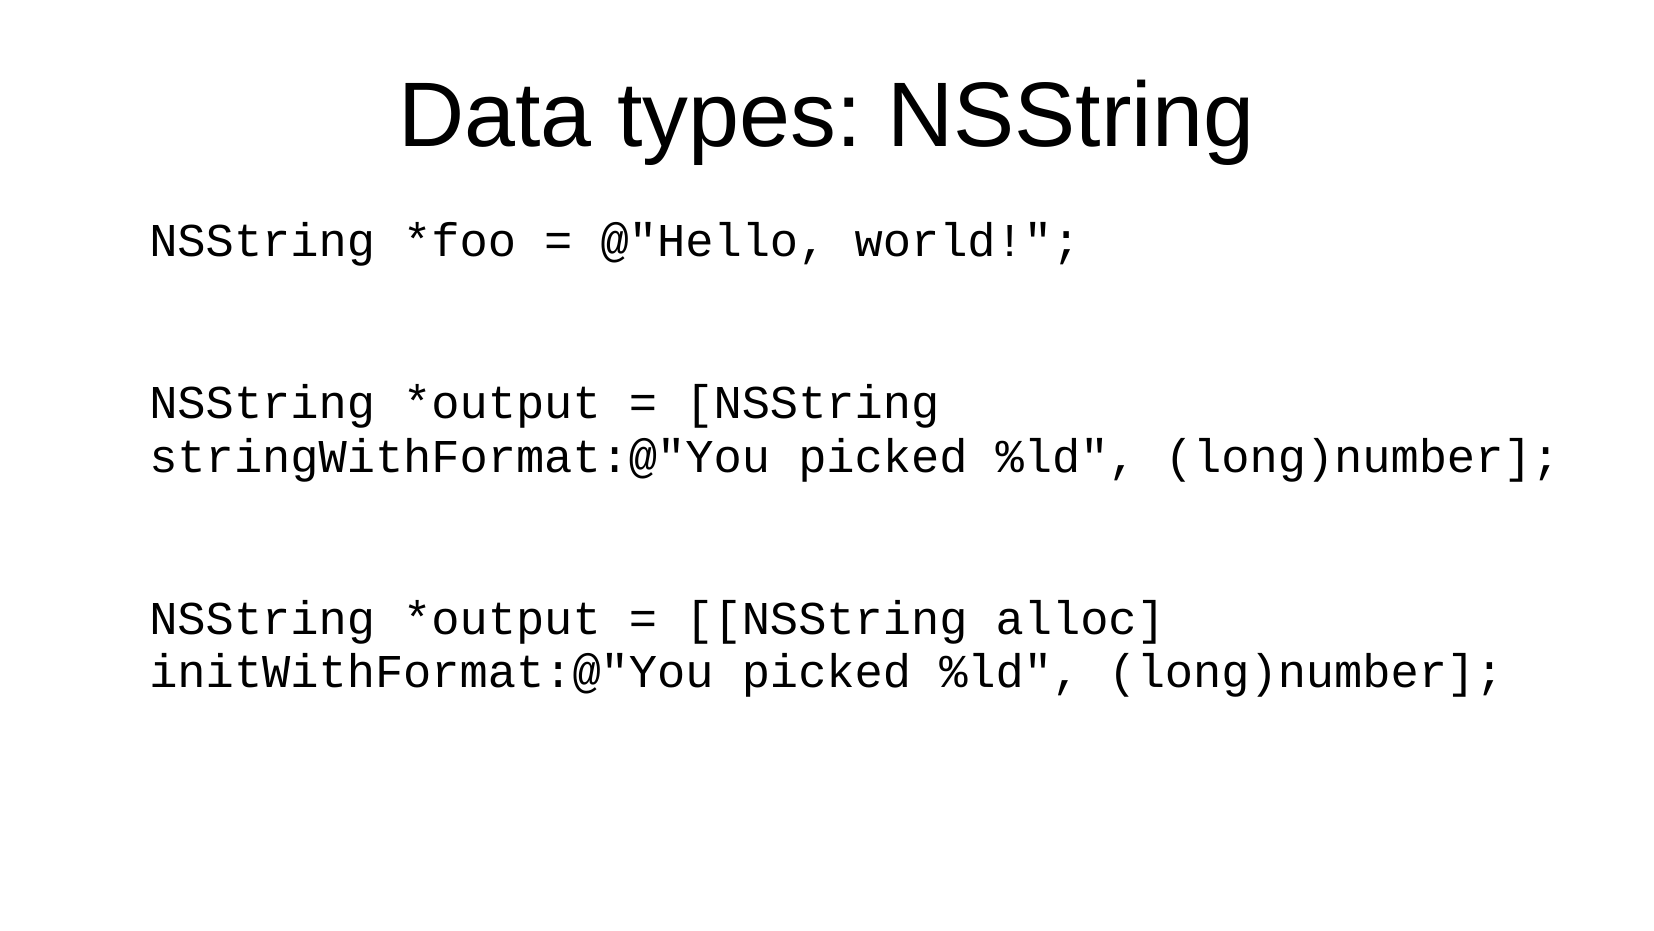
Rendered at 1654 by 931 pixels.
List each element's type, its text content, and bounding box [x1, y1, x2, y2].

title Data types: NSString [82, 37, 1571, 193]
list NSString *foo = @"Hello, world!"; NSString *output = [NSString stringWithFormat:@"You picked %ld", (long)number]; NSString *output = [[NSString alloc] initWithFormat:@"You picked %ld", (long)number]; [82, 217, 1571, 758]
